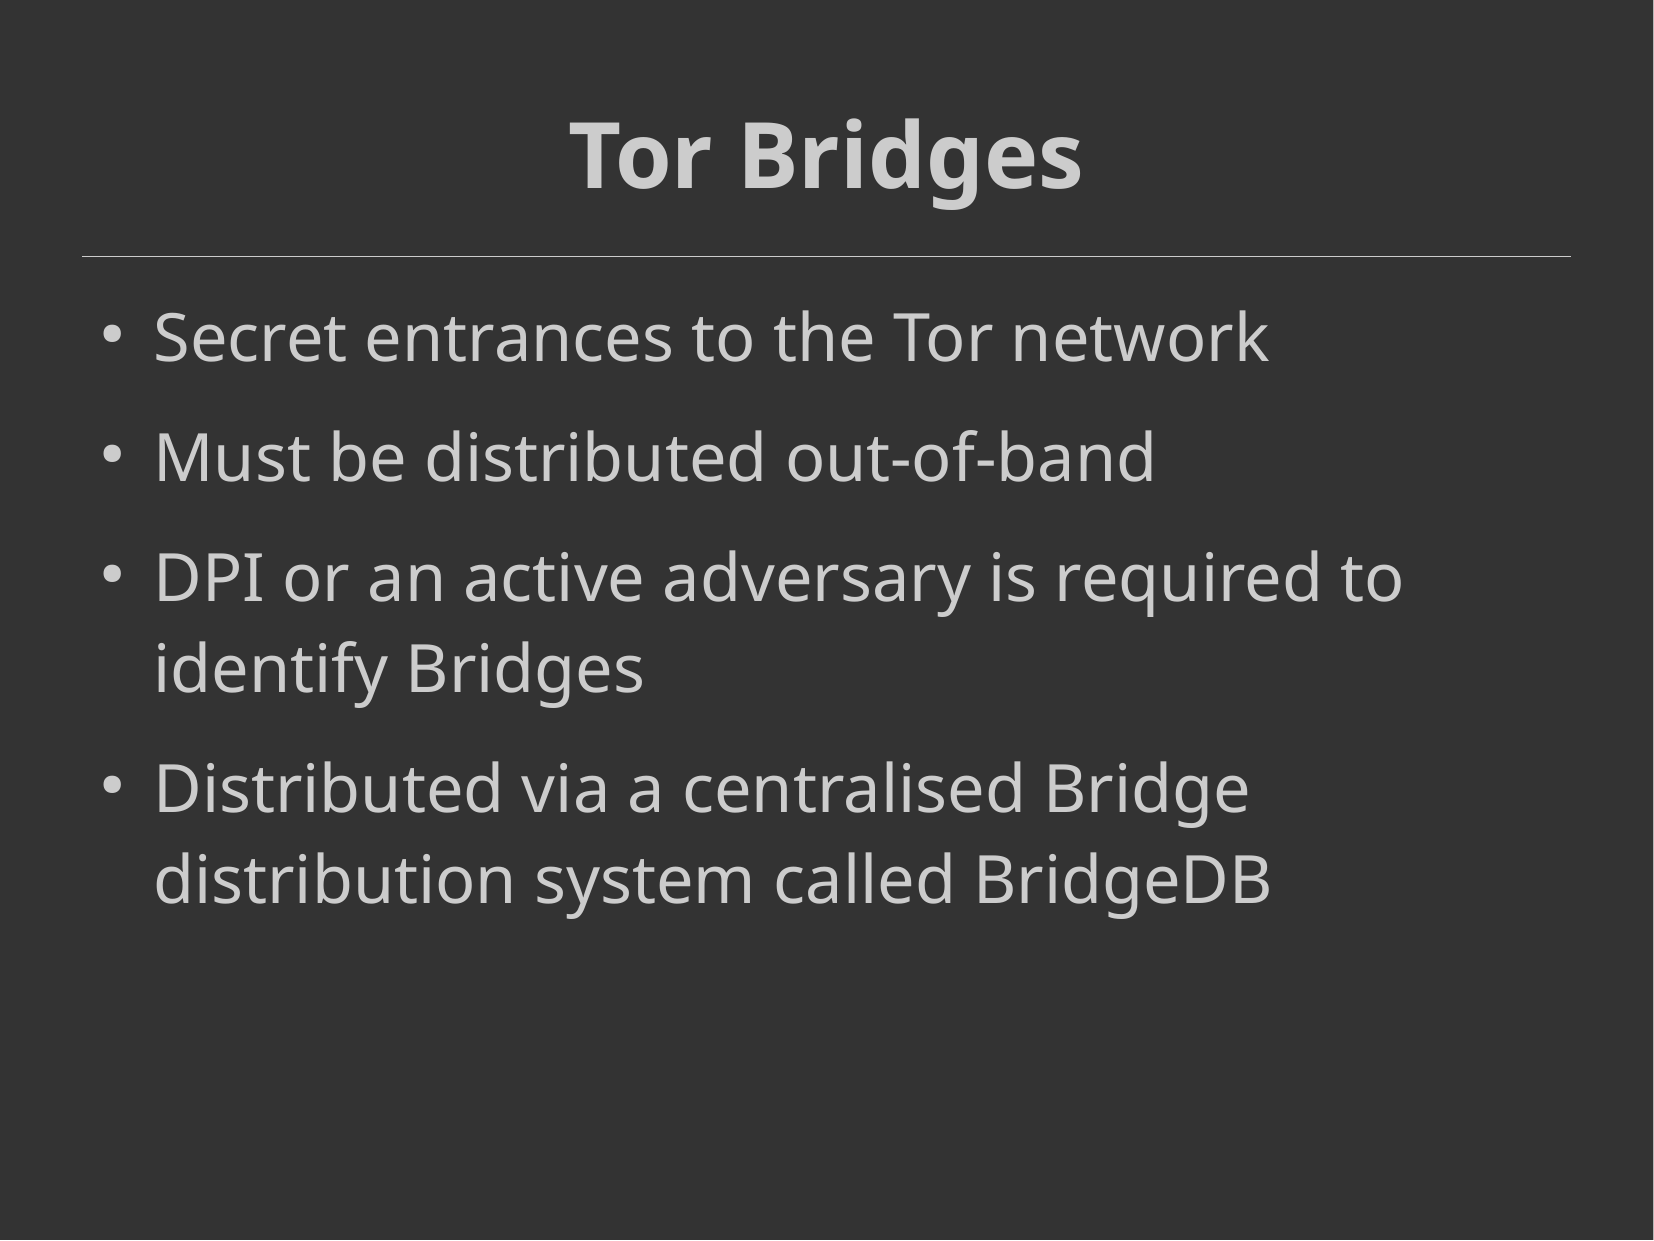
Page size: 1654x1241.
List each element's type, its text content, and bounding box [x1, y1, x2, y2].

title Tor Bridges [82, 49, 1571, 257]
list Secret entrances to the Tor network Must be distributed out-of-band DPI or an active adversary is required to identify Bridges Distributed via a centralised Bridge distribution system called BridgeDB [82, 290, 1571, 1010]
